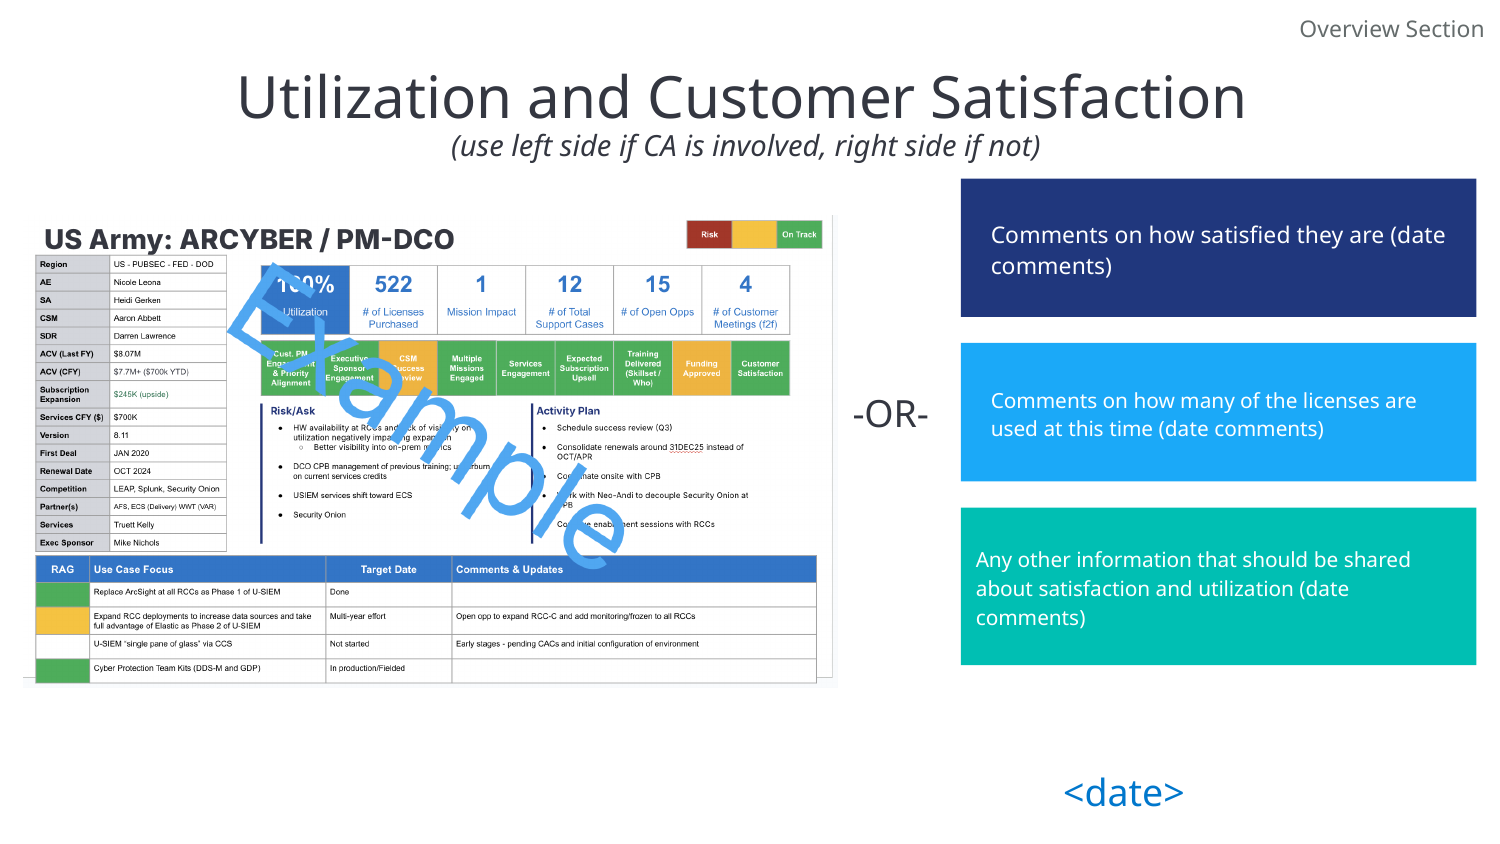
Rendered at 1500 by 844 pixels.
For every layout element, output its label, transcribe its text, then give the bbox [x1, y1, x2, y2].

title Utilization and Customer Satisfaction (use left side if CA is involved, right side if not) [96, 52, 1404, 179]
text_box Comments on how many of the licenses are used at this time (date comments) [960, 342, 1477, 482]
text_box -OR- [837, 374, 960, 450]
text_box Comments on how satisfied they are (date comments) [960, 178, 1477, 317]
text_box Any other information that should be shared about satisfaction and utilization (date comments) [960, 507, 1477, 666]
text_box <date> [1048, 753, 1318, 821]
picture [23, 215, 838, 688]
text_box Overview Section [1252, 0, 1500, 55]
